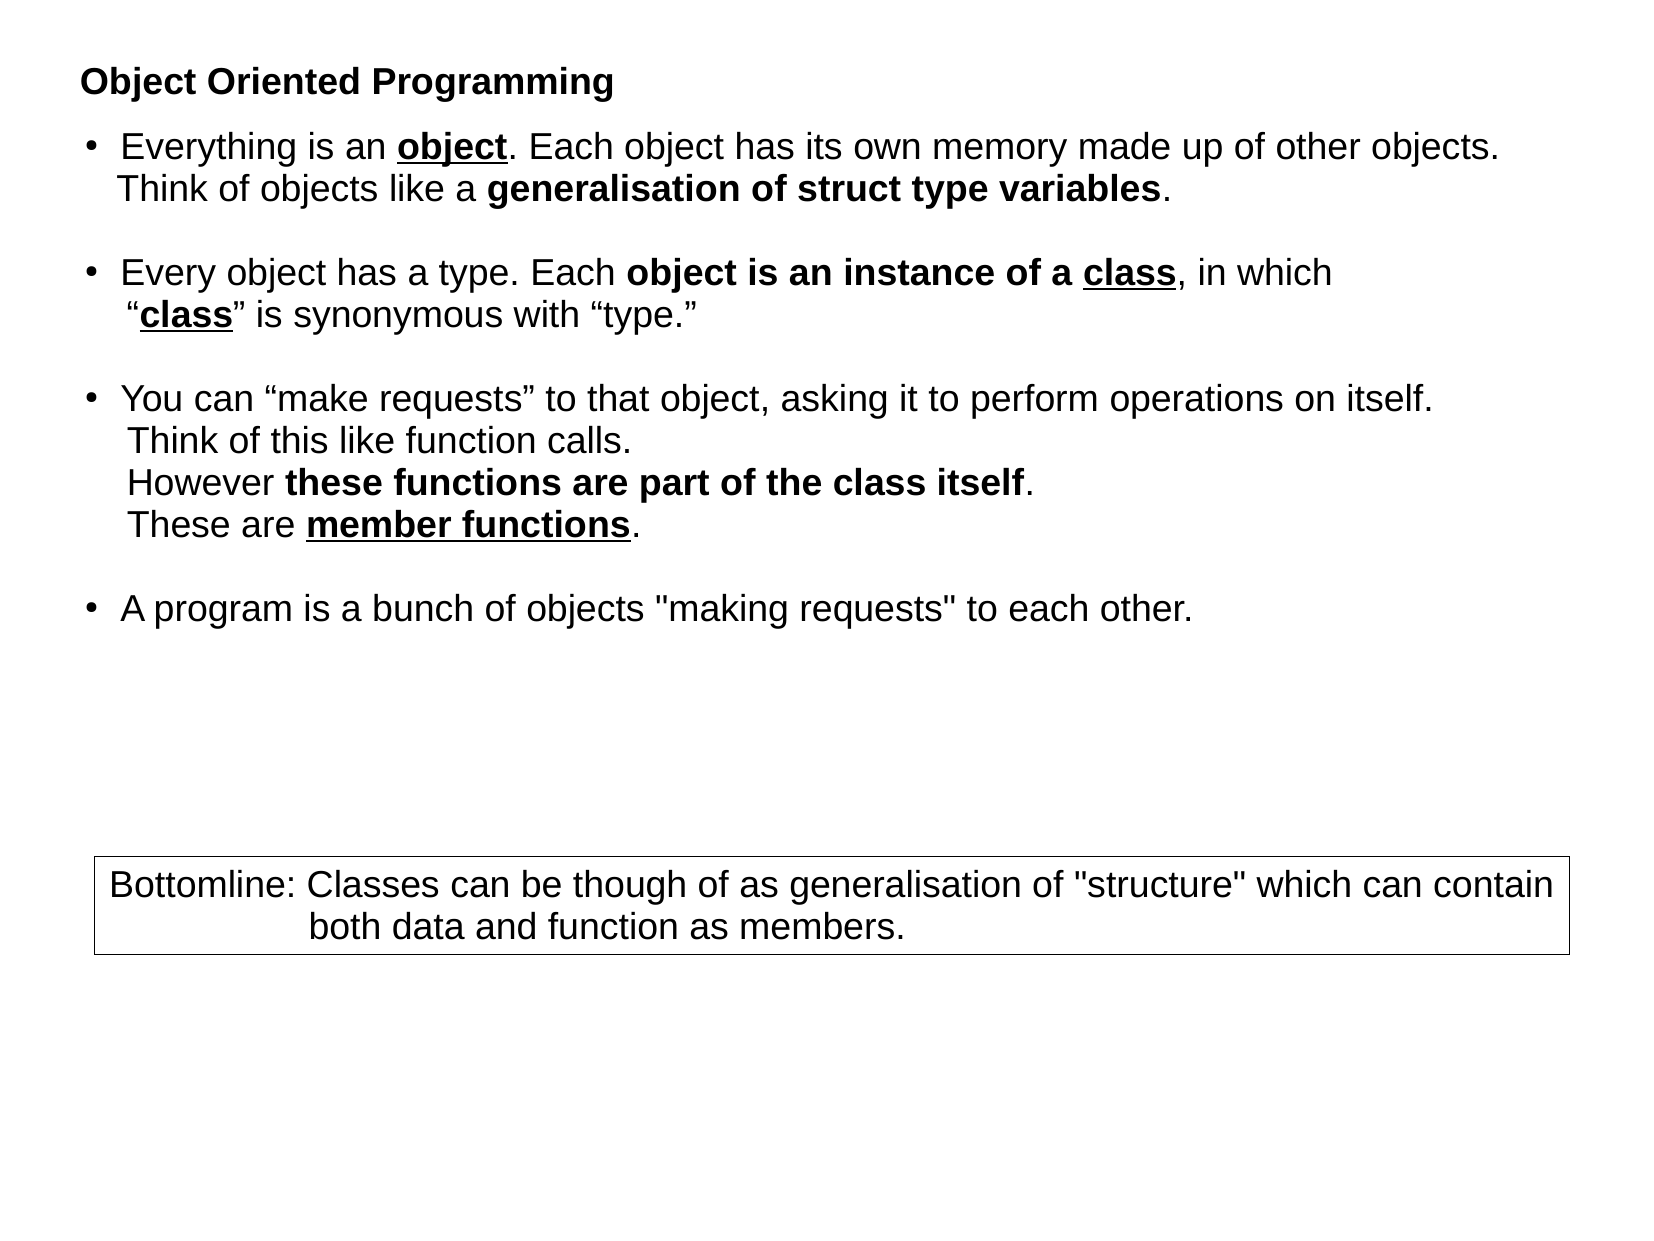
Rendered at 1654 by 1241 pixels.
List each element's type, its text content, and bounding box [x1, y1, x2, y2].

text_box Object Oriented Programming [64, 53, 631, 110]
text_box Bottomline: Classes can be though of as generalisation of "structure" which can contain both data and function as members. [94, 856, 1570, 955]
text_box Everything is an object. Each object has its own memory made up of other objects. Think of objects like a generalisation of struct type variables. Every object has a type. Each object is an instance of a class, in which “class” is synonymous with “type.” You can “make requests” to that object, asking it to perform operations on itself. Think of this like function calls. However these functions are part of the class itself. These are member functions. A program is a bunch of objects "making requests" to each other. [70, 118, 1516, 637]
